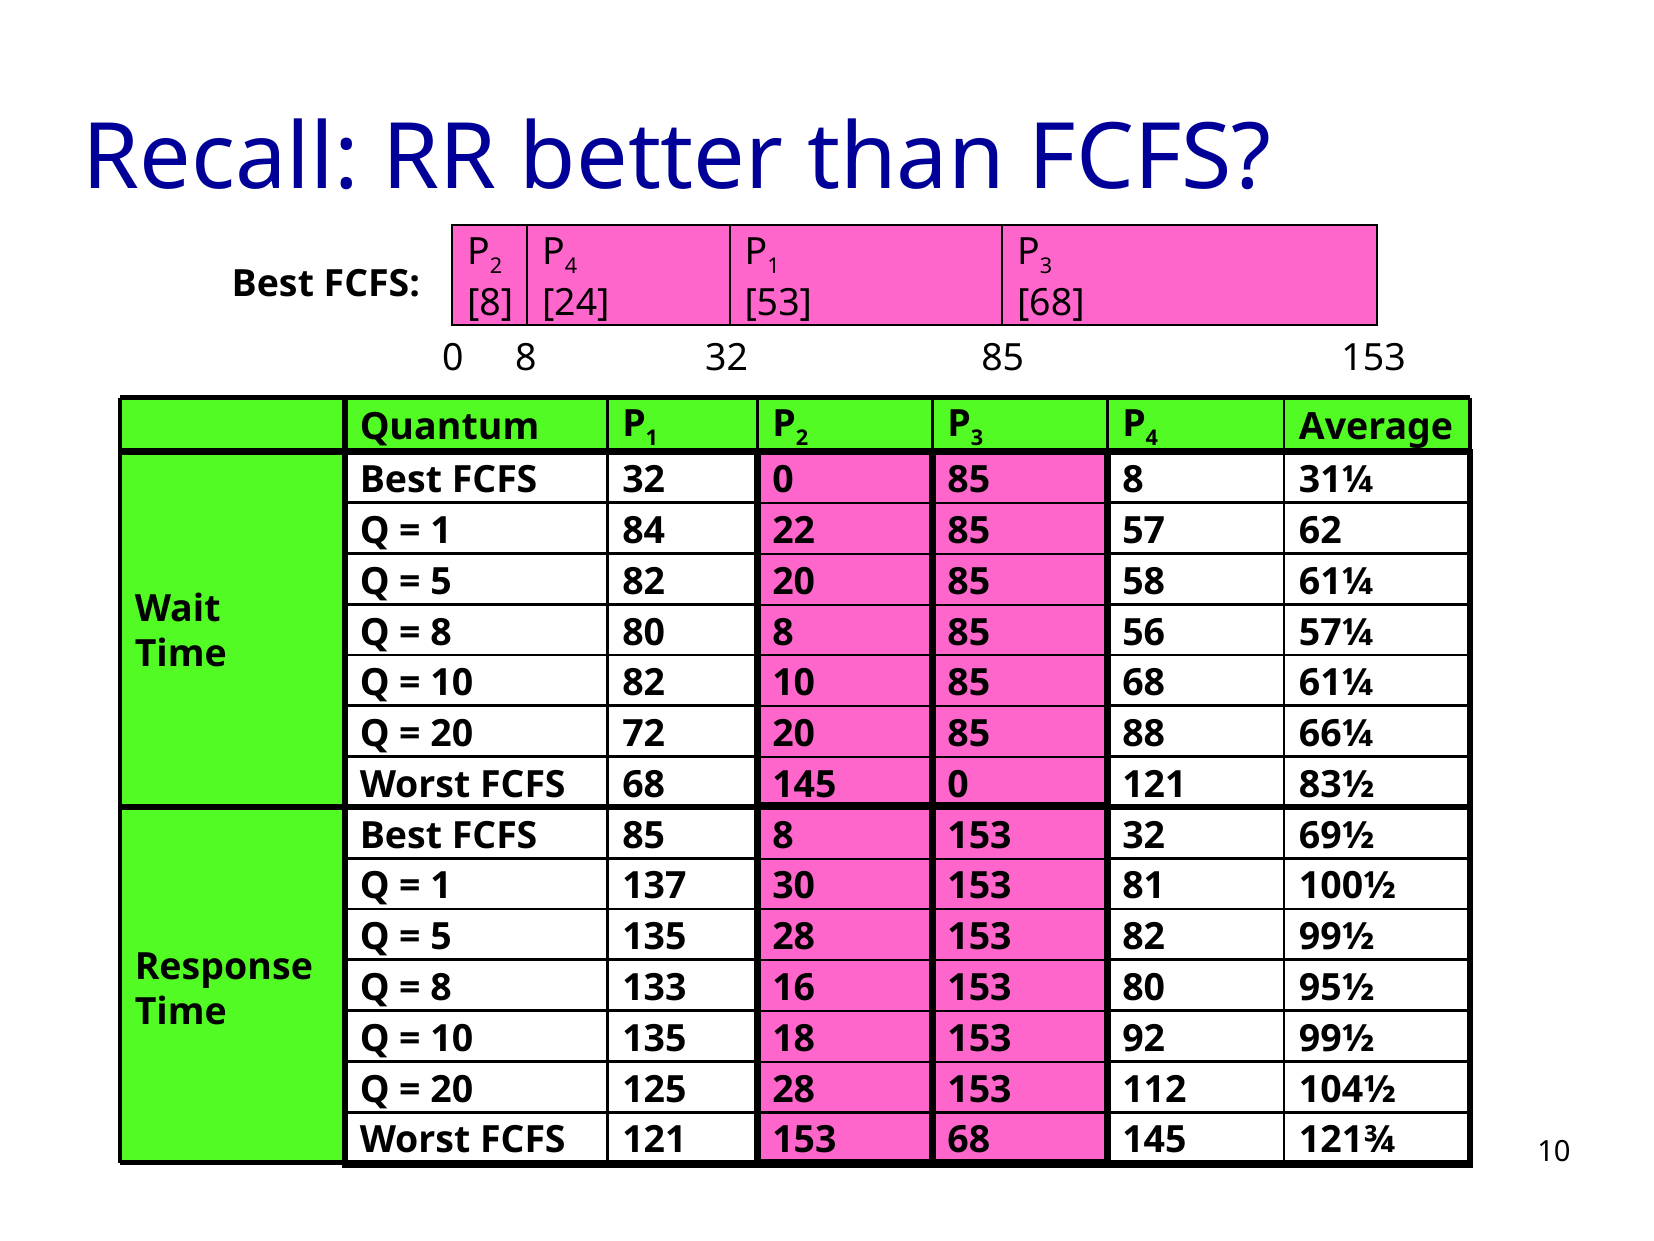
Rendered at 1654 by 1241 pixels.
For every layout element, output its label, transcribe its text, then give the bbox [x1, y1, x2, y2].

text_box Worst FCFS [345, 1112, 608, 1164]
text_box Q = 1 [345, 860, 608, 908]
text_box 80 [608, 606, 758, 654]
text_box 85 [933, 707, 1108, 756]
text_box 85 [966, 325, 1040, 386]
text_box 8 [758, 808, 933, 858]
text_box 85 [933, 606, 1108, 654]
text_box 99½ [1285, 1010, 1470, 1061]
text_box Best FCFS: [216, 252, 436, 312]
text_box 85 [933, 655, 1108, 705]
text_box P1 [609, 400, 756, 448]
text_box 92 [1108, 1010, 1285, 1061]
text_box 32 [1108, 808, 1285, 858]
text_box 16 [758, 961, 933, 1010]
text_box Worst FCFS [345, 756, 608, 808]
text_box Q = 20 [345, 707, 608, 756]
text_box 31¼ [1285, 452, 1470, 502]
text_box 85 [933, 452, 1108, 502]
text_box Best FCFS [345, 808, 608, 858]
text_box 153 [933, 808, 1108, 858]
text_box 153 [933, 860, 1108, 908]
text_box 0 [758, 452, 933, 502]
text_box 28 [758, 1063, 933, 1111]
text_box 22 [758, 504, 933, 553]
text_box 28 [758, 909, 933, 959]
text_box 100½ [1285, 860, 1470, 908]
text_box 32 [608, 452, 758, 502]
text_box 135 [608, 1010, 758, 1061]
text_box 8 [758, 606, 933, 654]
text_box 0 [427, 325, 479, 386]
text_box 153 [1326, 325, 1421, 386]
text_box Wait Time [122, 455, 342, 804]
text_box 66¼ [1285, 707, 1470, 756]
text_box 8 [1108, 452, 1285, 502]
text_box 121¾ [1285, 1112, 1470, 1164]
text_box 20 [758, 553, 933, 604]
text_box 85 [933, 504, 1108, 553]
text_box 81 [1108, 860, 1285, 908]
text_box P4 [1109, 400, 1283, 448]
text_box 82 [1108, 909, 1285, 959]
text_box Q = 5 [345, 553, 608, 604]
text_box 68 [1108, 655, 1285, 705]
text_box 125 [608, 1063, 758, 1111]
text_box Q = 8 [345, 961, 608, 1010]
text_box Q = 1 [345, 504, 608, 553]
title Recall: RR better than FCFS? [82, 49, 1571, 257]
text_box 82 [608, 553, 758, 604]
text_box 121 [1108, 756, 1285, 808]
text_box 57 [1108, 504, 1285, 553]
text_box 0 [933, 756, 1108, 808]
text_box 32 [690, 325, 763, 386]
text_box Q = 8 [345, 606, 608, 654]
text_box 137 [608, 860, 758, 908]
text_box P1 [53] [729, 225, 1002, 325]
text_box P2 [759, 400, 931, 448]
text_box 133 [608, 961, 758, 1010]
text_box P3 [68] [1002, 225, 1378, 325]
text_box 83½ [1285, 756, 1470, 808]
text_box Q = 5 [345, 909, 608, 959]
text_box 68 [933, 1112, 1108, 1164]
text_box 56 [1108, 606, 1285, 654]
text_box Average [1285, 400, 1468, 448]
text_box 85 [933, 553, 1108, 604]
text_box 153 [933, 961, 1108, 1010]
text_box Quantum [348, 400, 606, 448]
text_box P4 [24] [527, 225, 729, 325]
text_box 82 [608, 655, 758, 705]
text_box 88 [1108, 707, 1285, 756]
text_box 61¼ [1285, 553, 1470, 604]
text_box 153 [933, 909, 1108, 959]
text_box 99½ [1285, 909, 1470, 959]
text_box 69½ [1285, 808, 1470, 858]
text_box 112 [1108, 1063, 1285, 1111]
text_box Best FCFS [345, 452, 608, 502]
text_box 153 [933, 1010, 1108, 1061]
text_box P3 [934, 400, 1106, 448]
text_box 57¼ [1285, 606, 1470, 654]
text_box Q = 20 [345, 1063, 608, 1111]
text_box 85 [608, 808, 758, 858]
text_box 20 [758, 707, 933, 756]
text_box 121 [608, 1112, 758, 1164]
text_box 95½ [1285, 961, 1470, 1010]
text_box 104½ [1285, 1063, 1470, 1111]
text_box 145 [1108, 1112, 1285, 1164]
text_box [122, 400, 342, 448]
text_box Response Time [122, 810, 342, 1160]
text_box 61¼ [1285, 655, 1470, 705]
text_box 18 [758, 1010, 933, 1061]
text_box 84 [608, 504, 758, 553]
text_box 80 [1108, 961, 1285, 1010]
text_box 153 [933, 1063, 1108, 1111]
text_box 145 [758, 756, 933, 808]
text_box 135 [608, 909, 758, 959]
text_box Q = 10 [345, 1010, 608, 1061]
text_box 10 [758, 655, 933, 705]
text_box 62 [1285, 504, 1470, 553]
text_box 72 [608, 707, 758, 756]
text_box 8 [500, 325, 552, 386]
text_box 153 [758, 1112, 933, 1164]
text_box 30 [758, 860, 933, 908]
text_box 68 [608, 756, 758, 808]
text_box Q = 10 [345, 655, 608, 705]
text_box 58 [1108, 553, 1285, 604]
text_box P2 [8] [452, 225, 527, 325]
